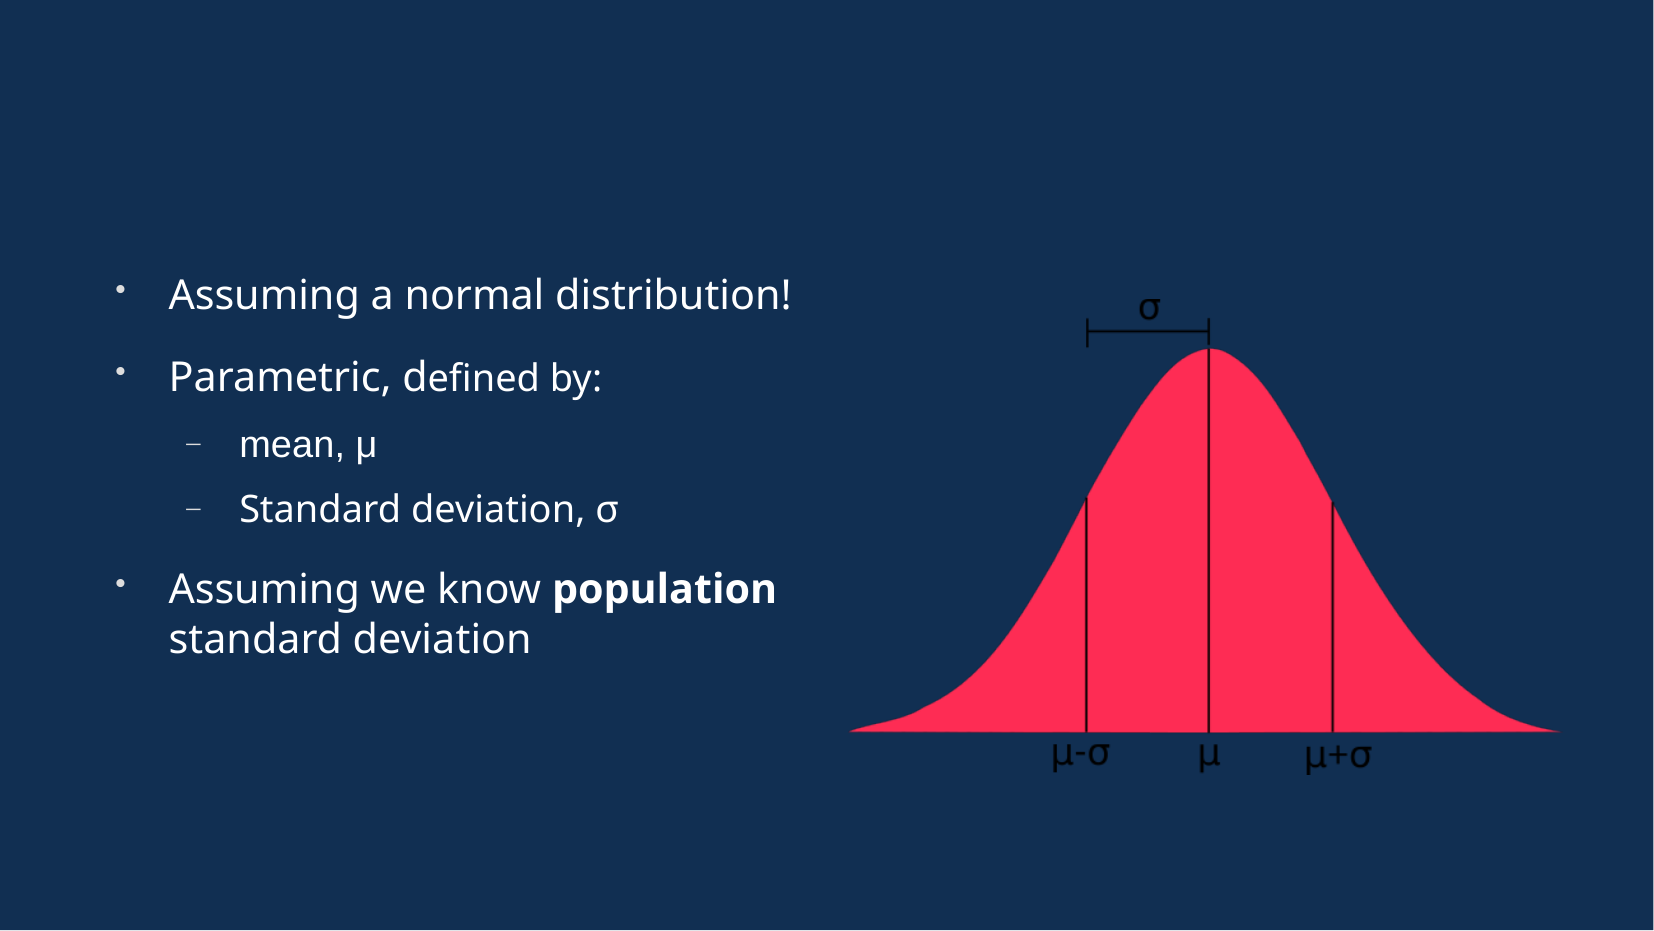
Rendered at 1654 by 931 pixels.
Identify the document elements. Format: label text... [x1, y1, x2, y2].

picture [848, 299, 1563, 775]
list Assuming a normal distribution! Parametric, defined by: mean, μ Standard deviation, σ Assuming we know population standard deviation [97, 268, 813, 806]
